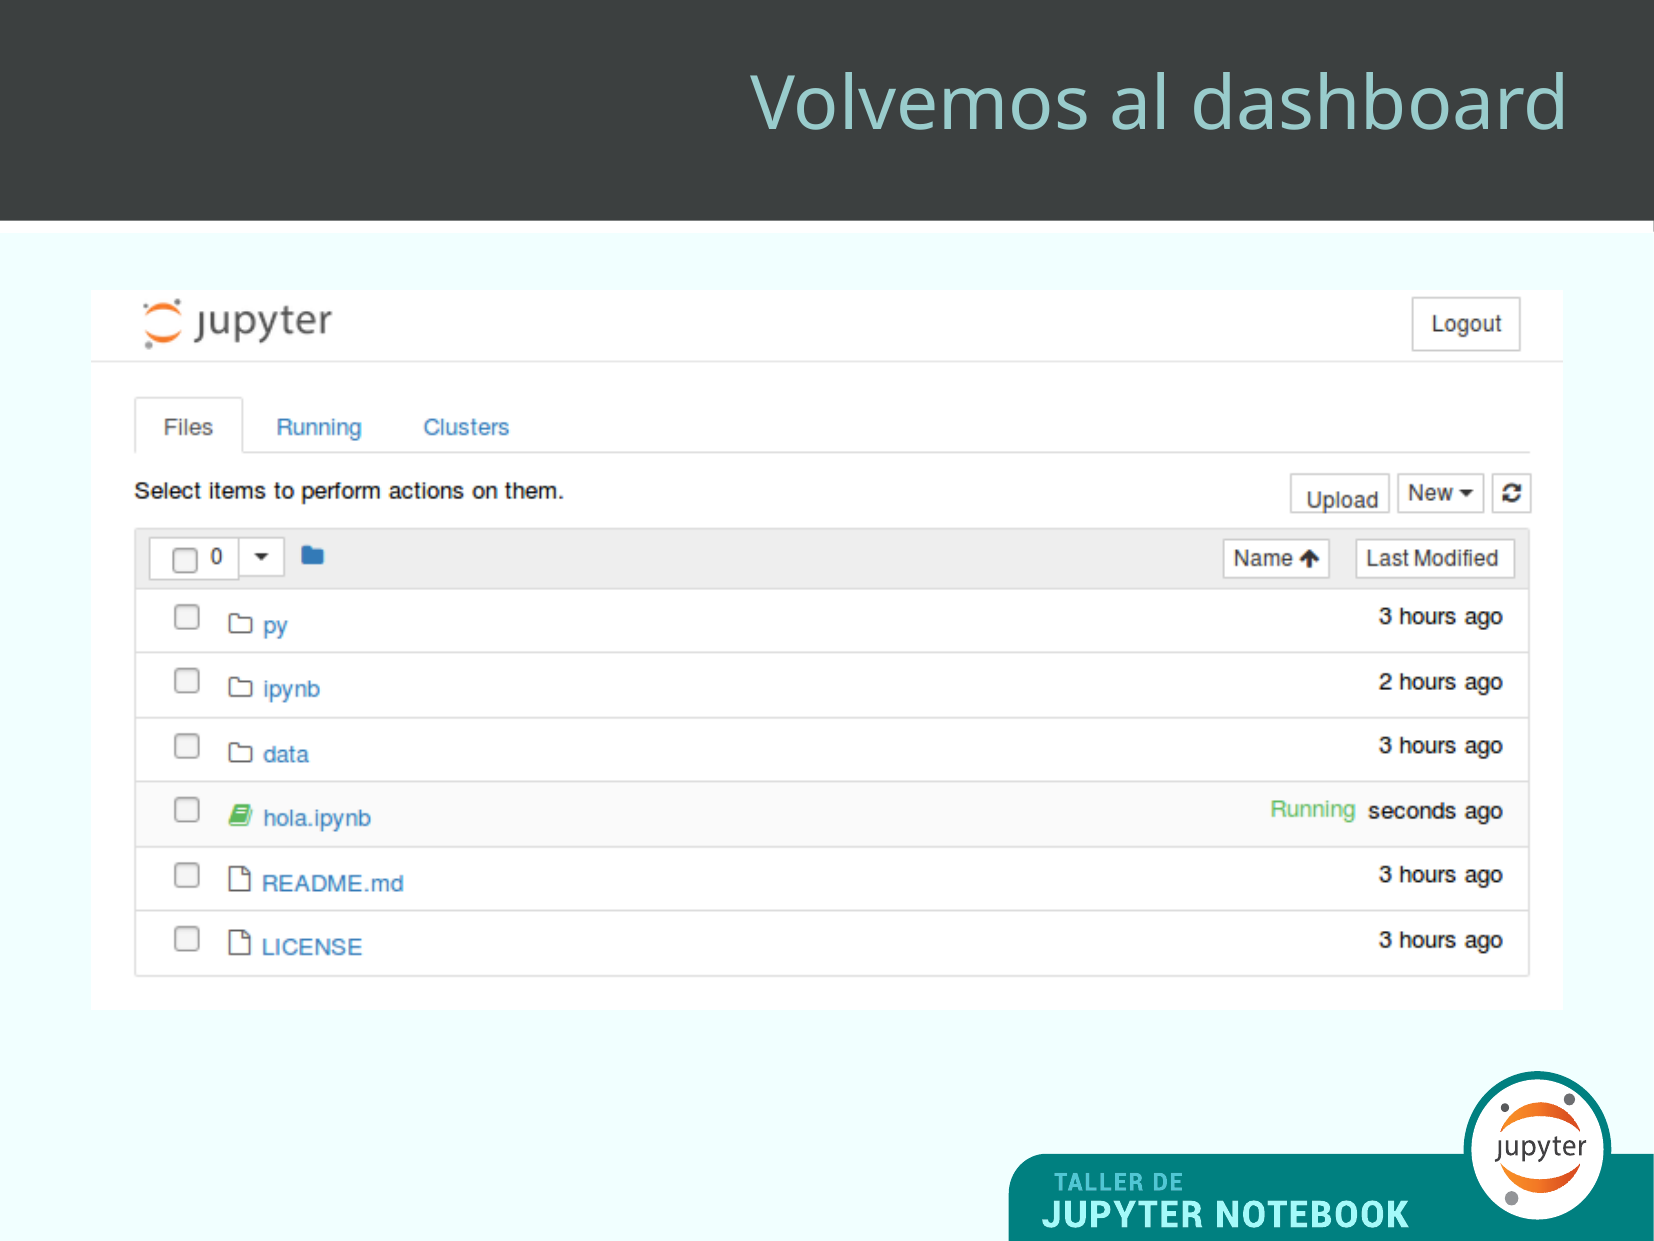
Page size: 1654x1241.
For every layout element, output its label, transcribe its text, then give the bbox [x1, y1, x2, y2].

title Volvemos al dashboard [82, 49, 1571, 257]
picture [91, 290, 1563, 1010]
